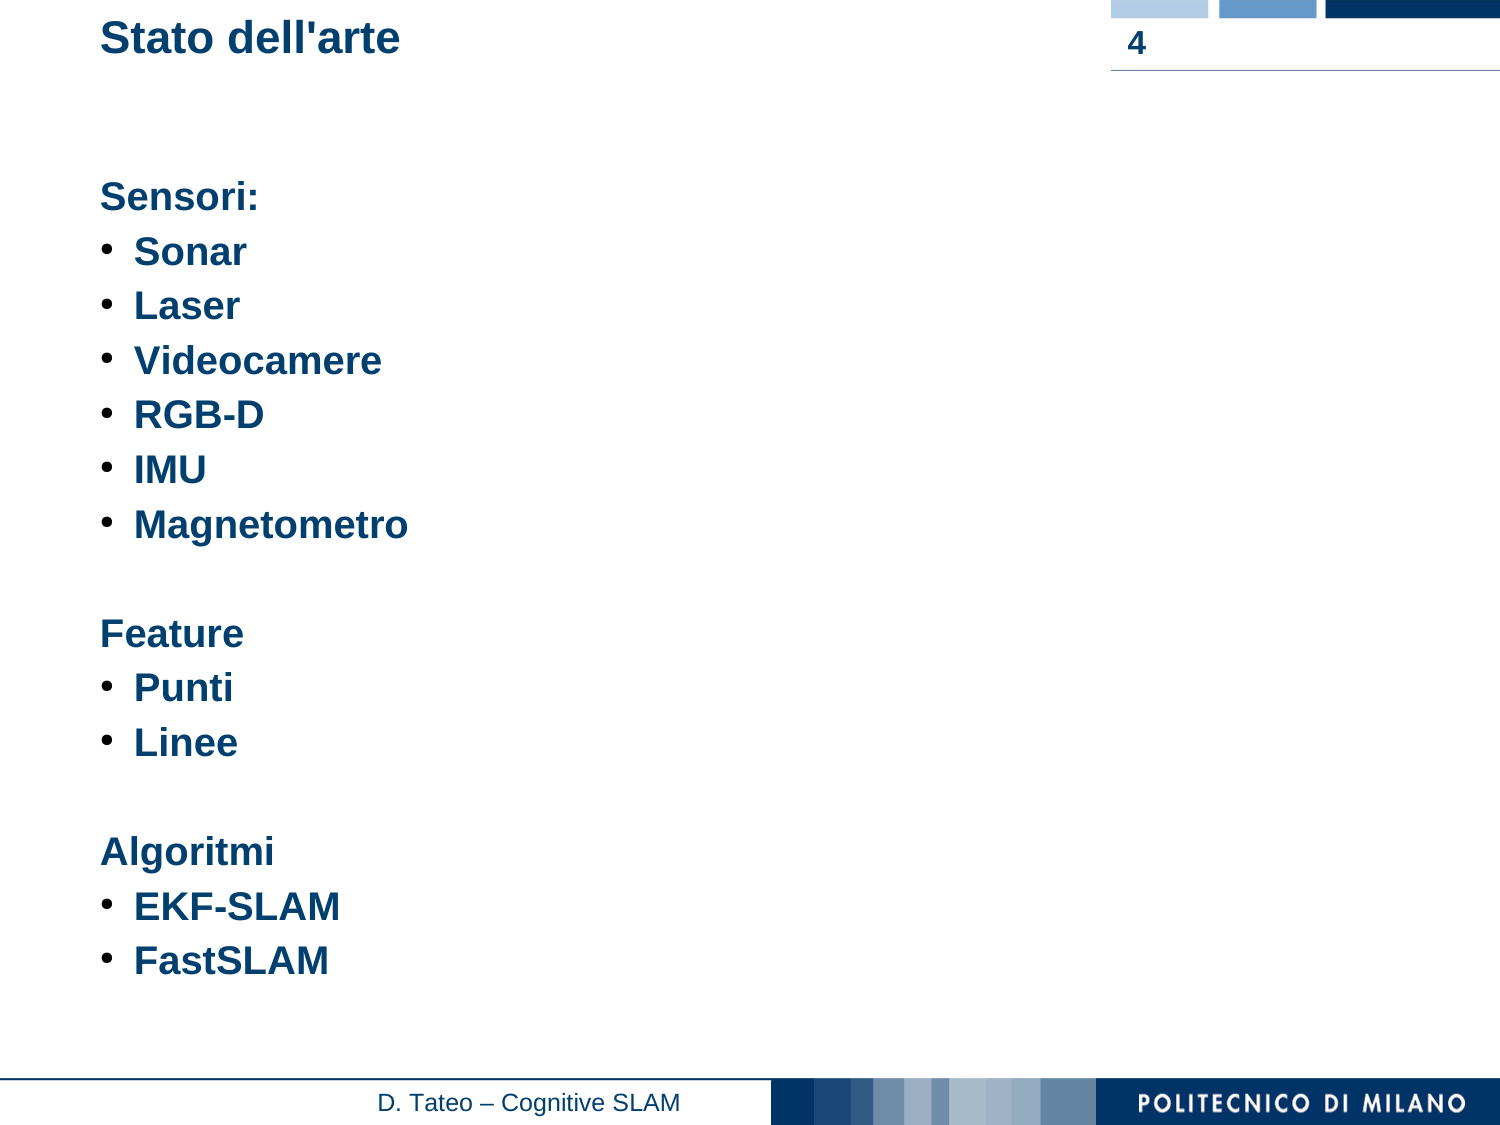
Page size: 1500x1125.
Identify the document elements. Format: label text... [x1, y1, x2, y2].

picture [1103, 0, 1500, 74]
list Sensori: Sonar Laser Videocamere RGB-D IMU Magnetometro Feature Punti Linee Algoritmi EKF-SLAM FastSLAM [99, 174, 759, 987]
title Stato dell'arte [99, 12, 1075, 150]
picture [0, 1074, 1500, 1125]
